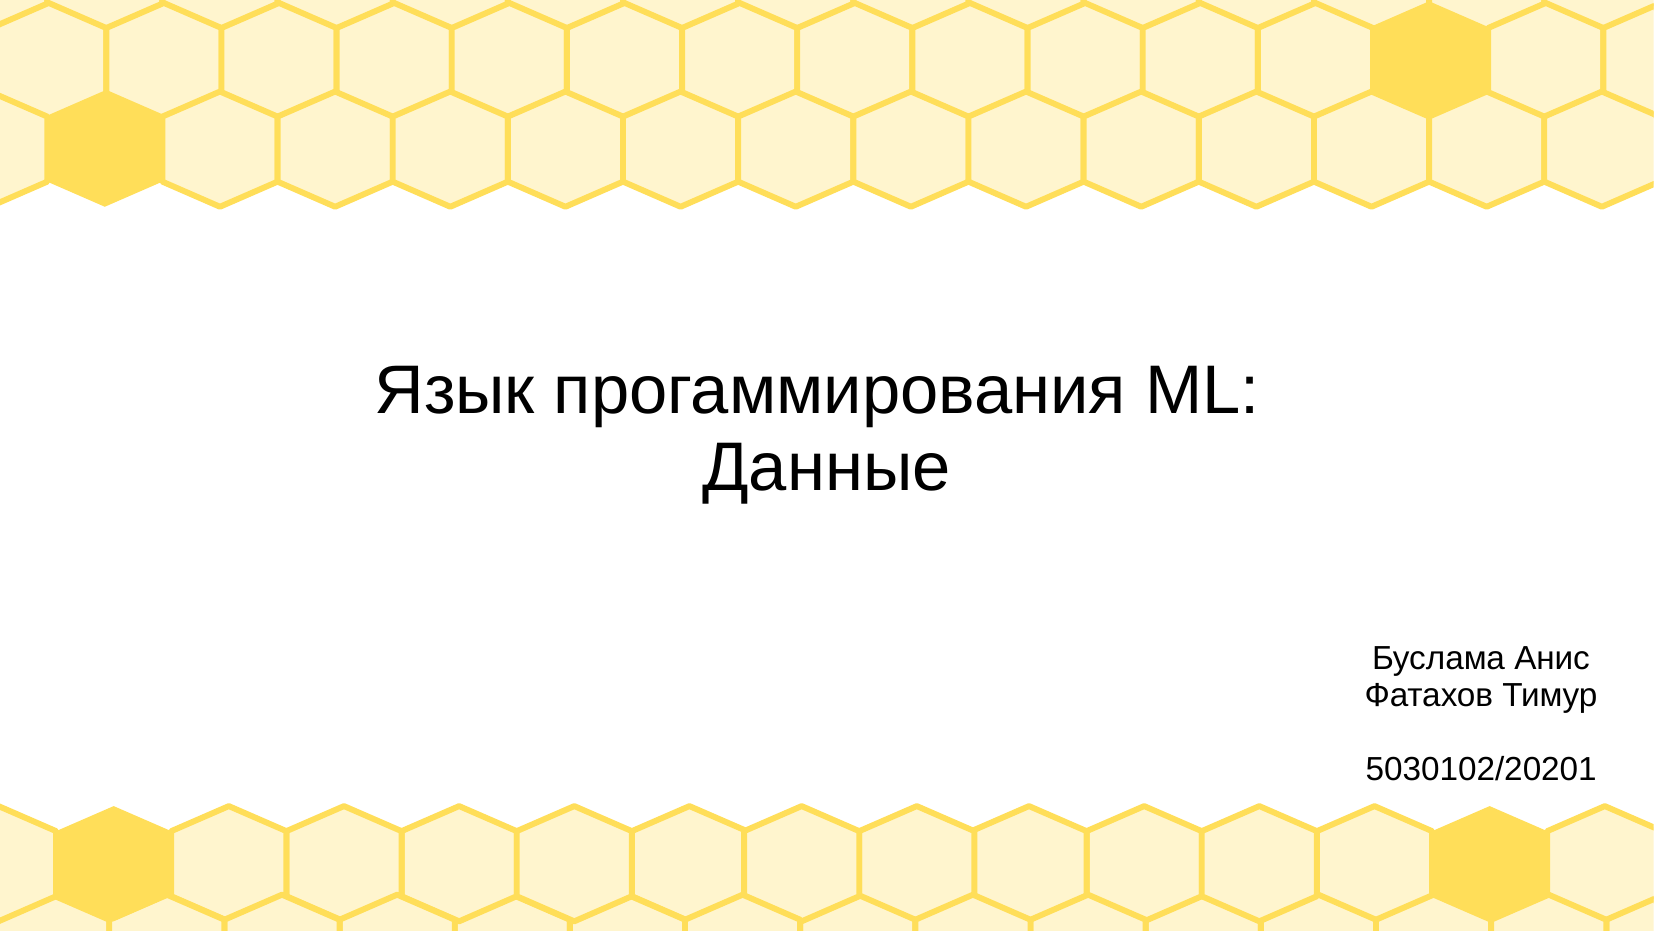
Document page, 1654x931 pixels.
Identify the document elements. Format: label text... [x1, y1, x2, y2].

subtitle Буслама Анис Фатахов Тимур 5030102/20201 [1237, 639, 1654, 788]
title Язык прогаммирования ML: Данные [88, 324, 1565, 532]
